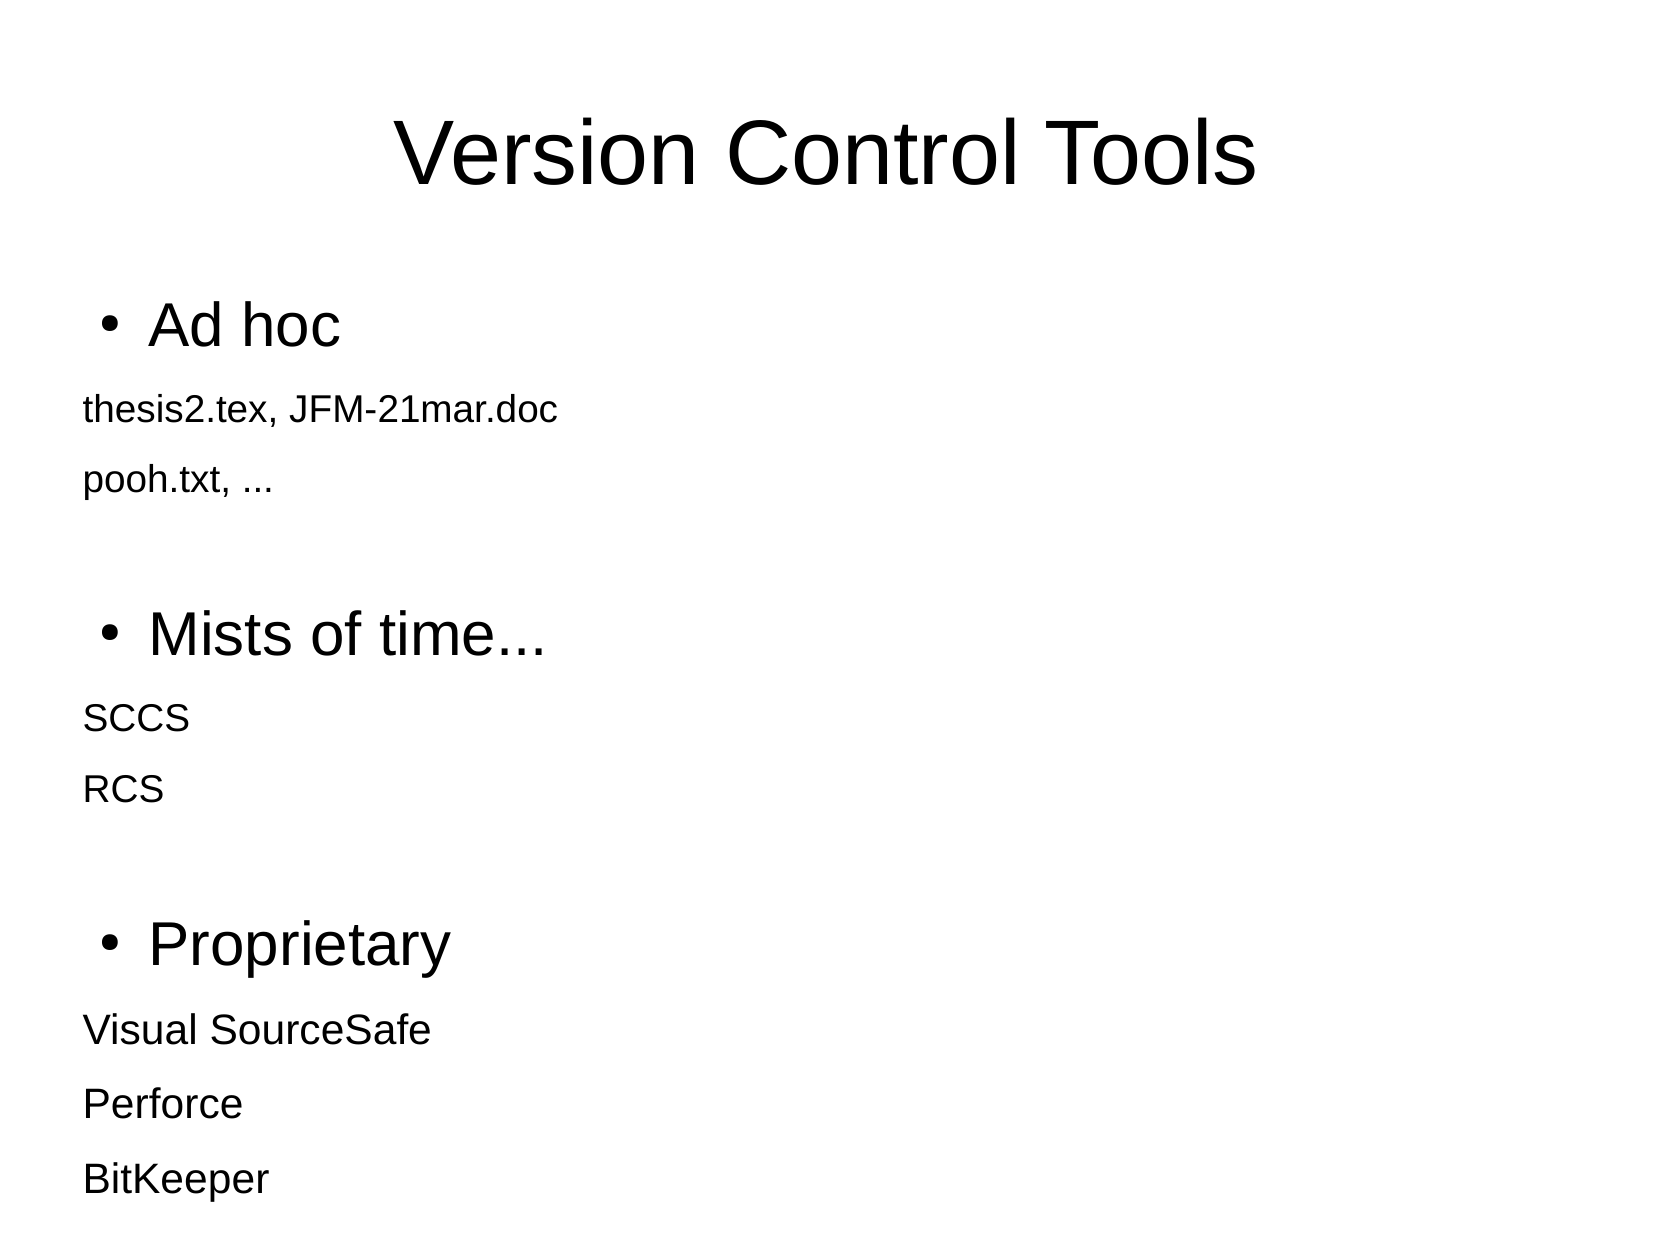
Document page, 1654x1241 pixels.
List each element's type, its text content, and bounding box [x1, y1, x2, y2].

list Ad hoc thesis2.tex, JFM-21mar.doc pooh.txt, ... Mists of time... SCCS RCS Proprietary Visual SourceSafe Perforce BitKeeper [82, 290, 809, 1205]
title Version Control Tools [82, 49, 1571, 257]
